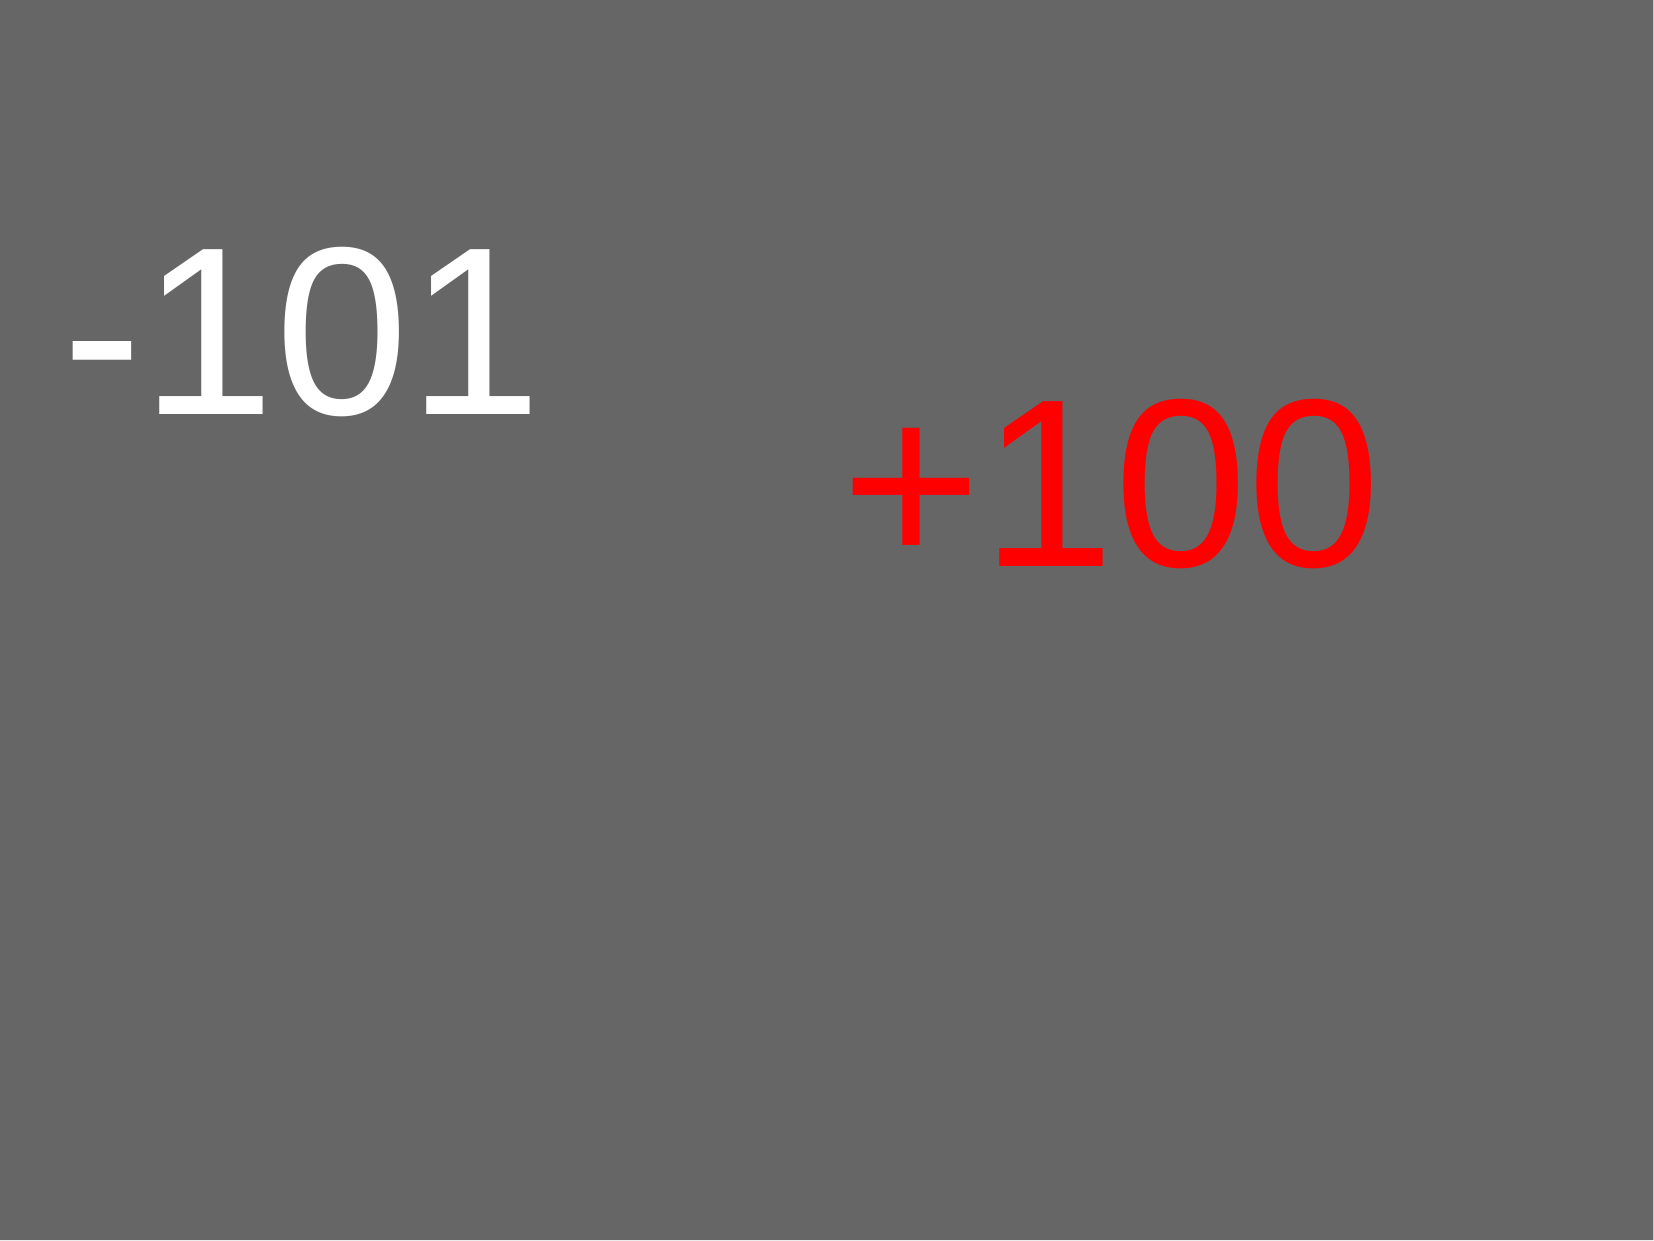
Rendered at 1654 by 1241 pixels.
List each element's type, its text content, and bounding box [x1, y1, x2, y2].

text_box +100 [826, 342, 1418, 625]
text_box -101 [47, 190, 674, 473]
text_box [0, 0, 1654, 1241]
